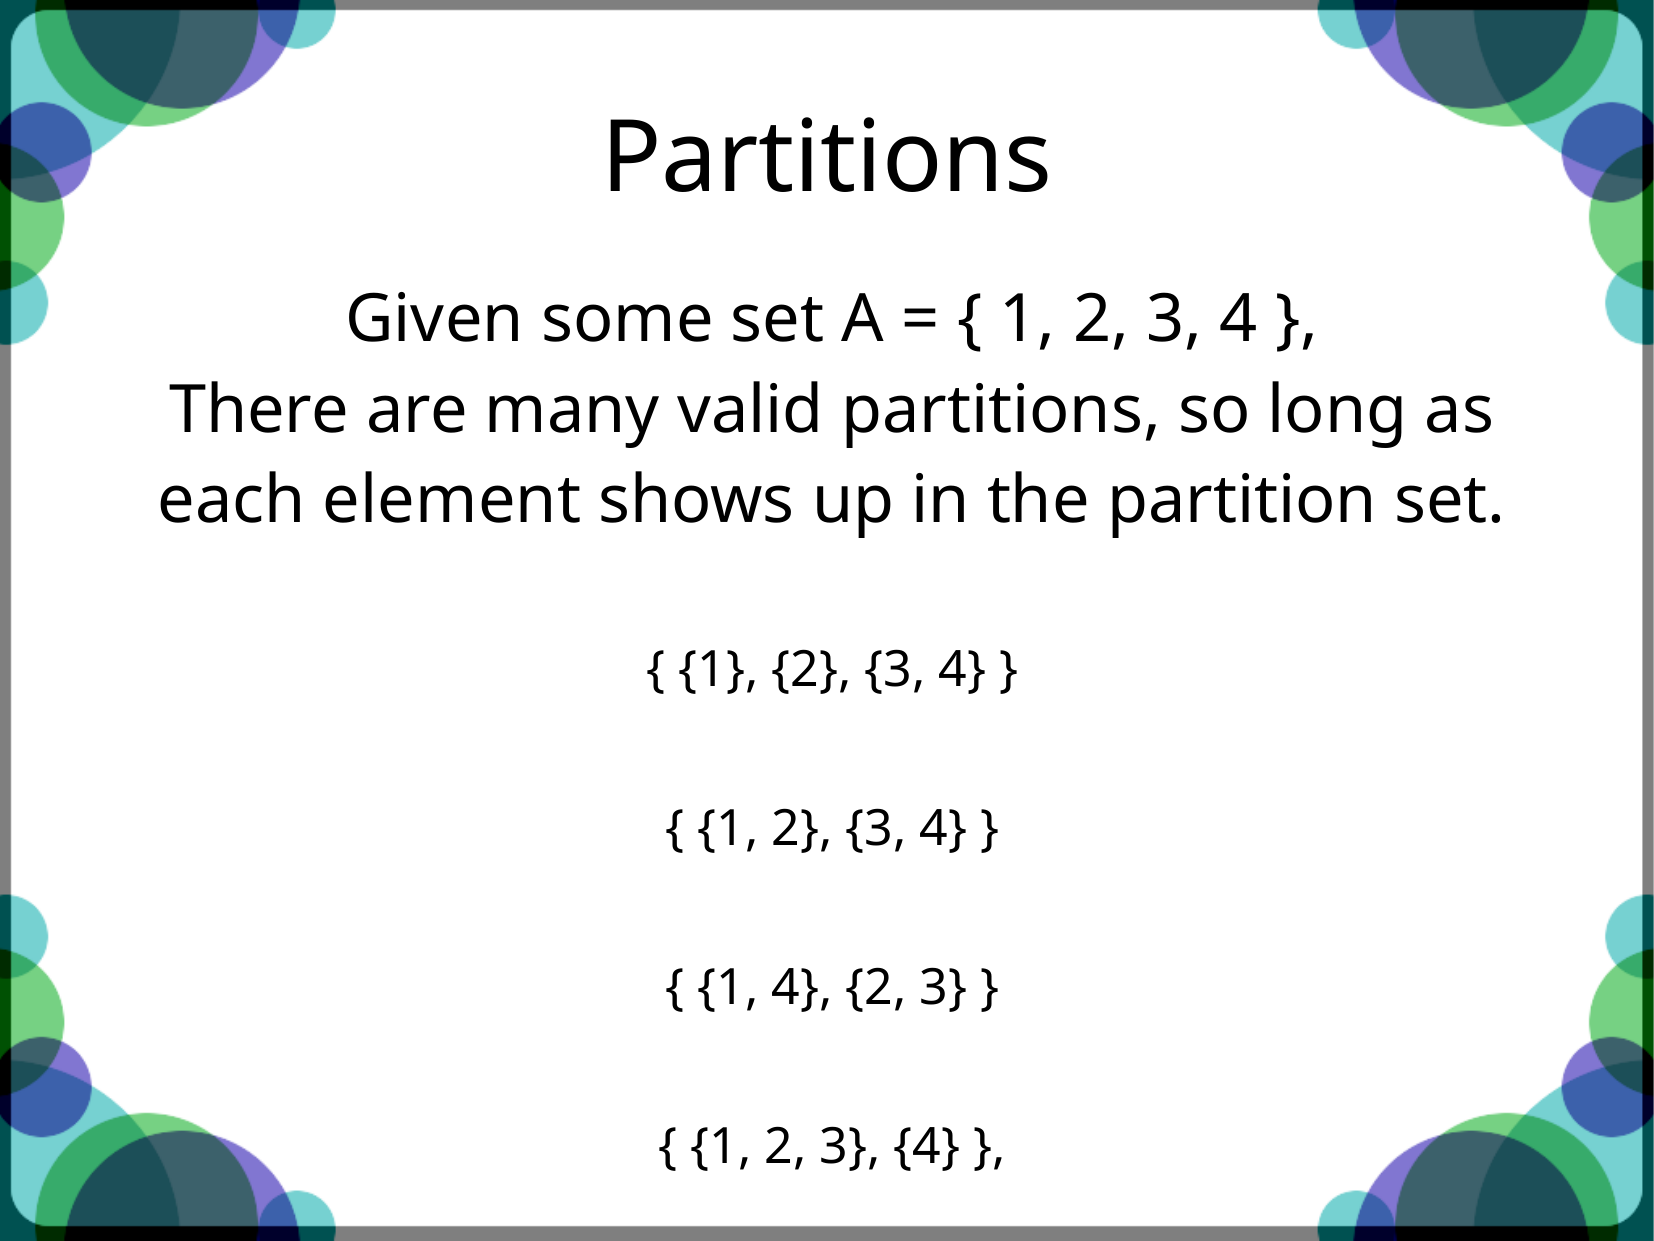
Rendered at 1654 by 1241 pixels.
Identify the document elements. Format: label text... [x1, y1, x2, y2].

text_box Given some set A = { 1, 2, 3, 4 }, There are many valid partitions, so long as each element shows up in the partition set. { {1}, {2}, {3, 4} } { {1, 2}, {3, 4} } { {1, 4}, {2, 3} } { {1, 2, 3}, {4} }, { {1, 2, 3, 4 } } [135, 270, 1531, 1149]
picture [0, 0, 1654, 1241]
title Partitions [82, 49, 1571, 257]
